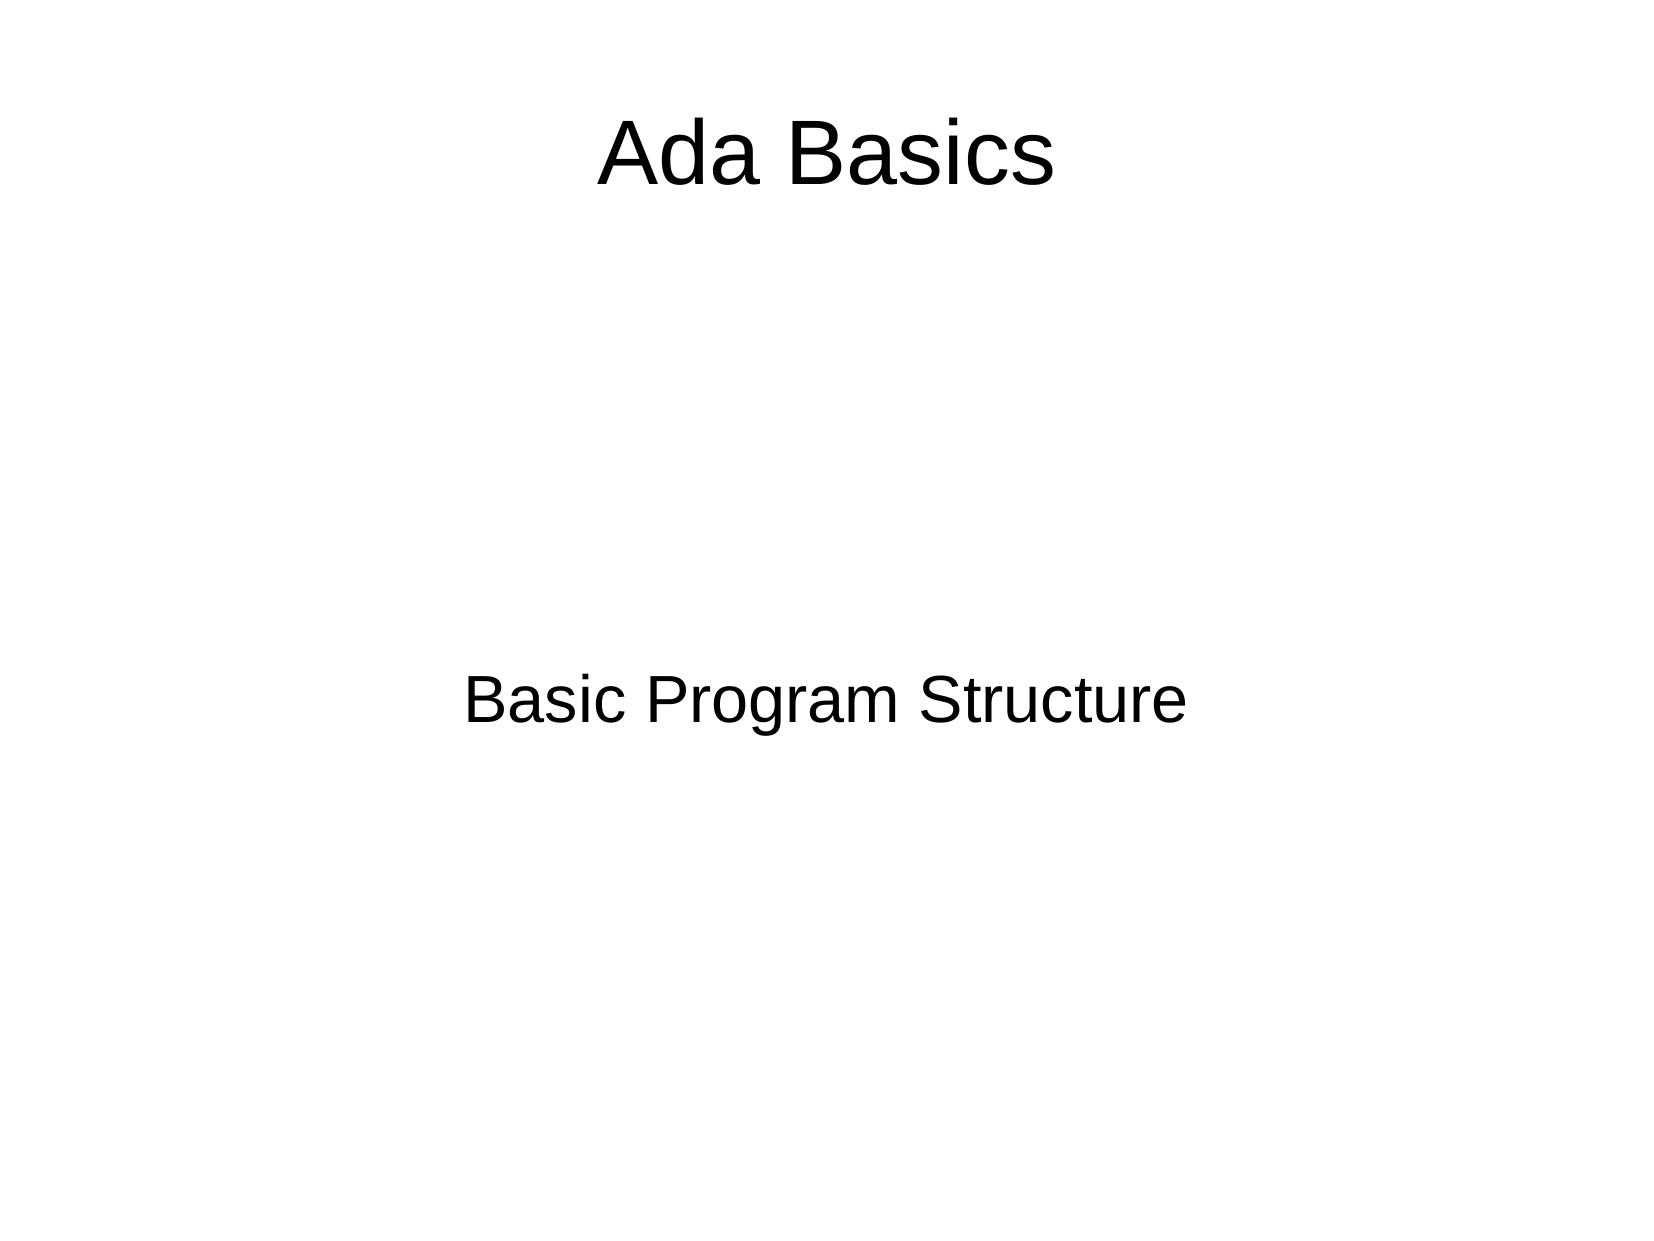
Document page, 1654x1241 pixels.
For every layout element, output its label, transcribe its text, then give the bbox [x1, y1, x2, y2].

subtitle Basic Program Structure [82, 297, 1571, 1102]
title Ada Basics [82, 56, 1571, 250]
